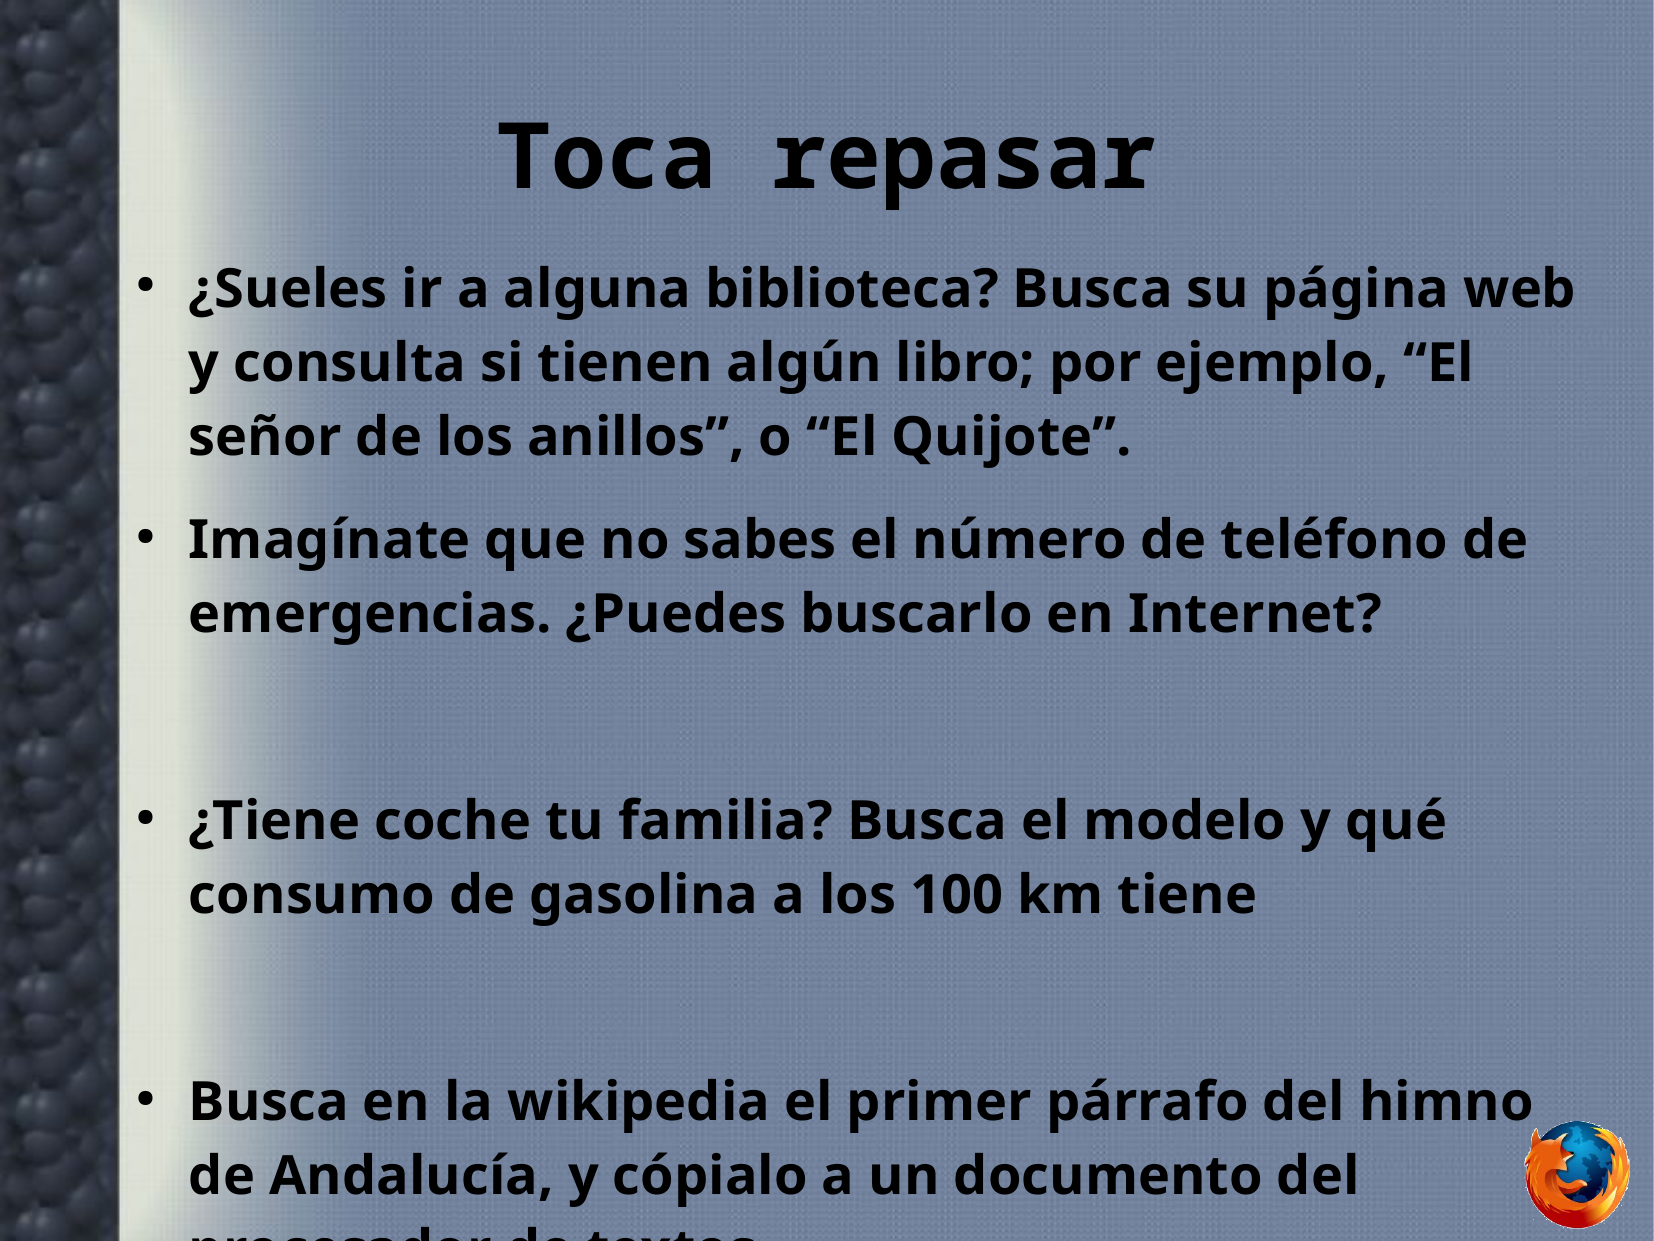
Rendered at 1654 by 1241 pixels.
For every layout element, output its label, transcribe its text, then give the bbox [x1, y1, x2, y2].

picture [0, 0, 1654, 1241]
list ¿Sueles ir a alguna biblioteca? Busca su página web y consulta si tienen algún libro; por ejemplo, “El señor de los anillos”, o “El Quijote”. Imagínate que no sabes el número de teléfono de emergencias. ¿Puedes buscarlo en Internet? ¿Tiene coche tu familia? Busca el modelo y qué consumo de gasolina a los 100 km tiene Busca en la wikipedia el primer párrafo del himno de Andalucía, y cópialo a un documento del procesador de textos. [118, 249, 1607, 969]
title Toca repasar [82, 49, 1571, 257]
